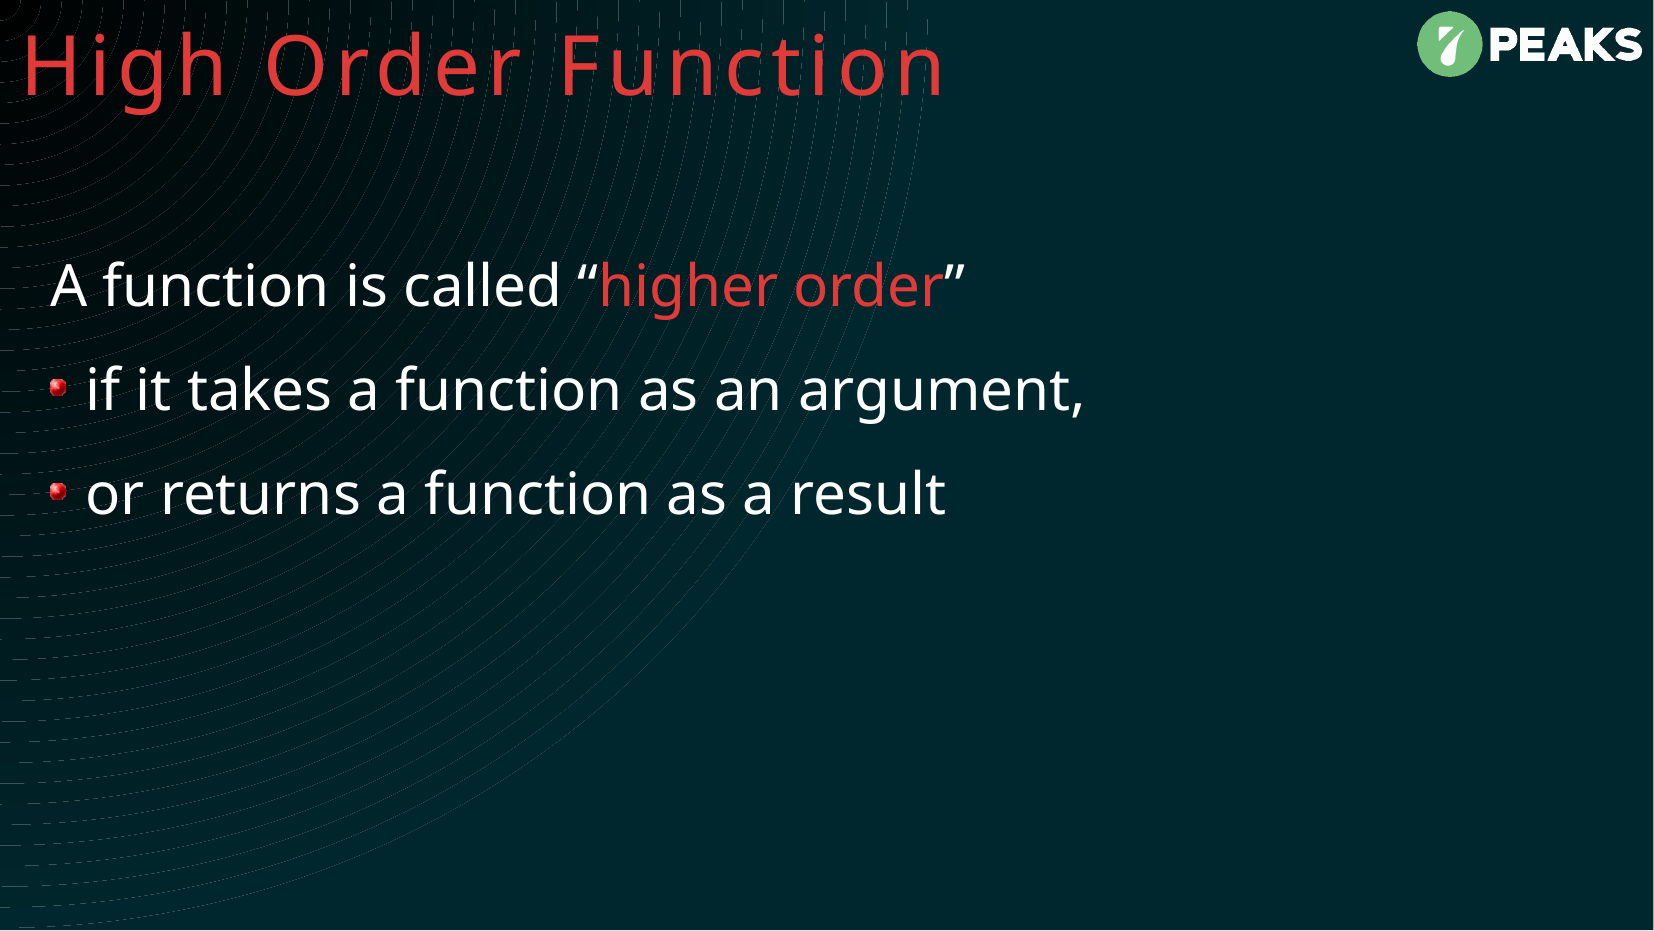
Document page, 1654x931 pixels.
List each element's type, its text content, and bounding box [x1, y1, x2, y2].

text_box High Order Function [5, 0, 1394, 142]
text_box A function is called “higher order” if it takes a function as an argument, or returns a function as a result [35, 236, 1619, 694]
picture [1417, 11, 1642, 77]
